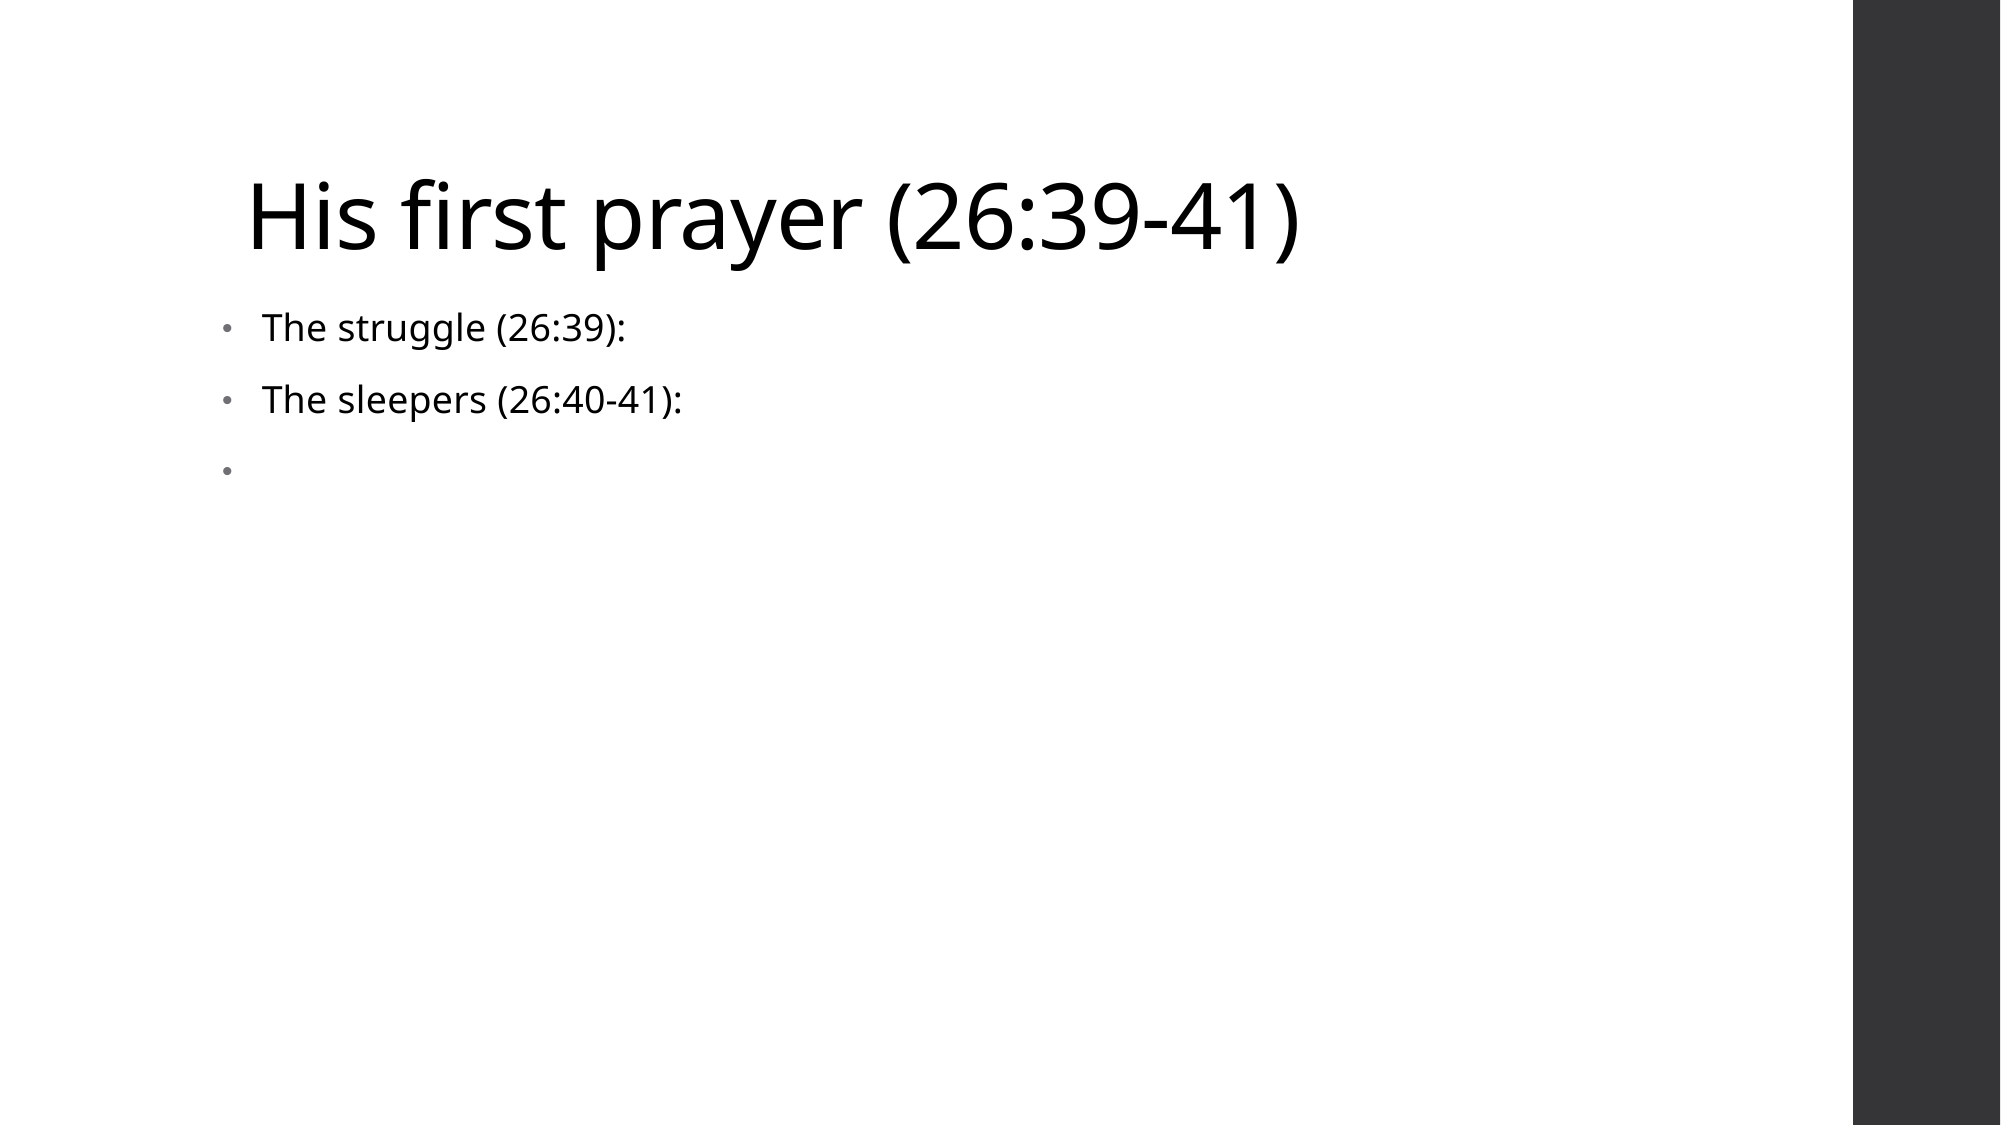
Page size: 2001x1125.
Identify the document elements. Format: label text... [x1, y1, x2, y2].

list The struggle (26:39): The sleepers (26:40-41): [206, 299, 1617, 1014]
title His first prayer (26:39-41) [206, 60, 1797, 278]
